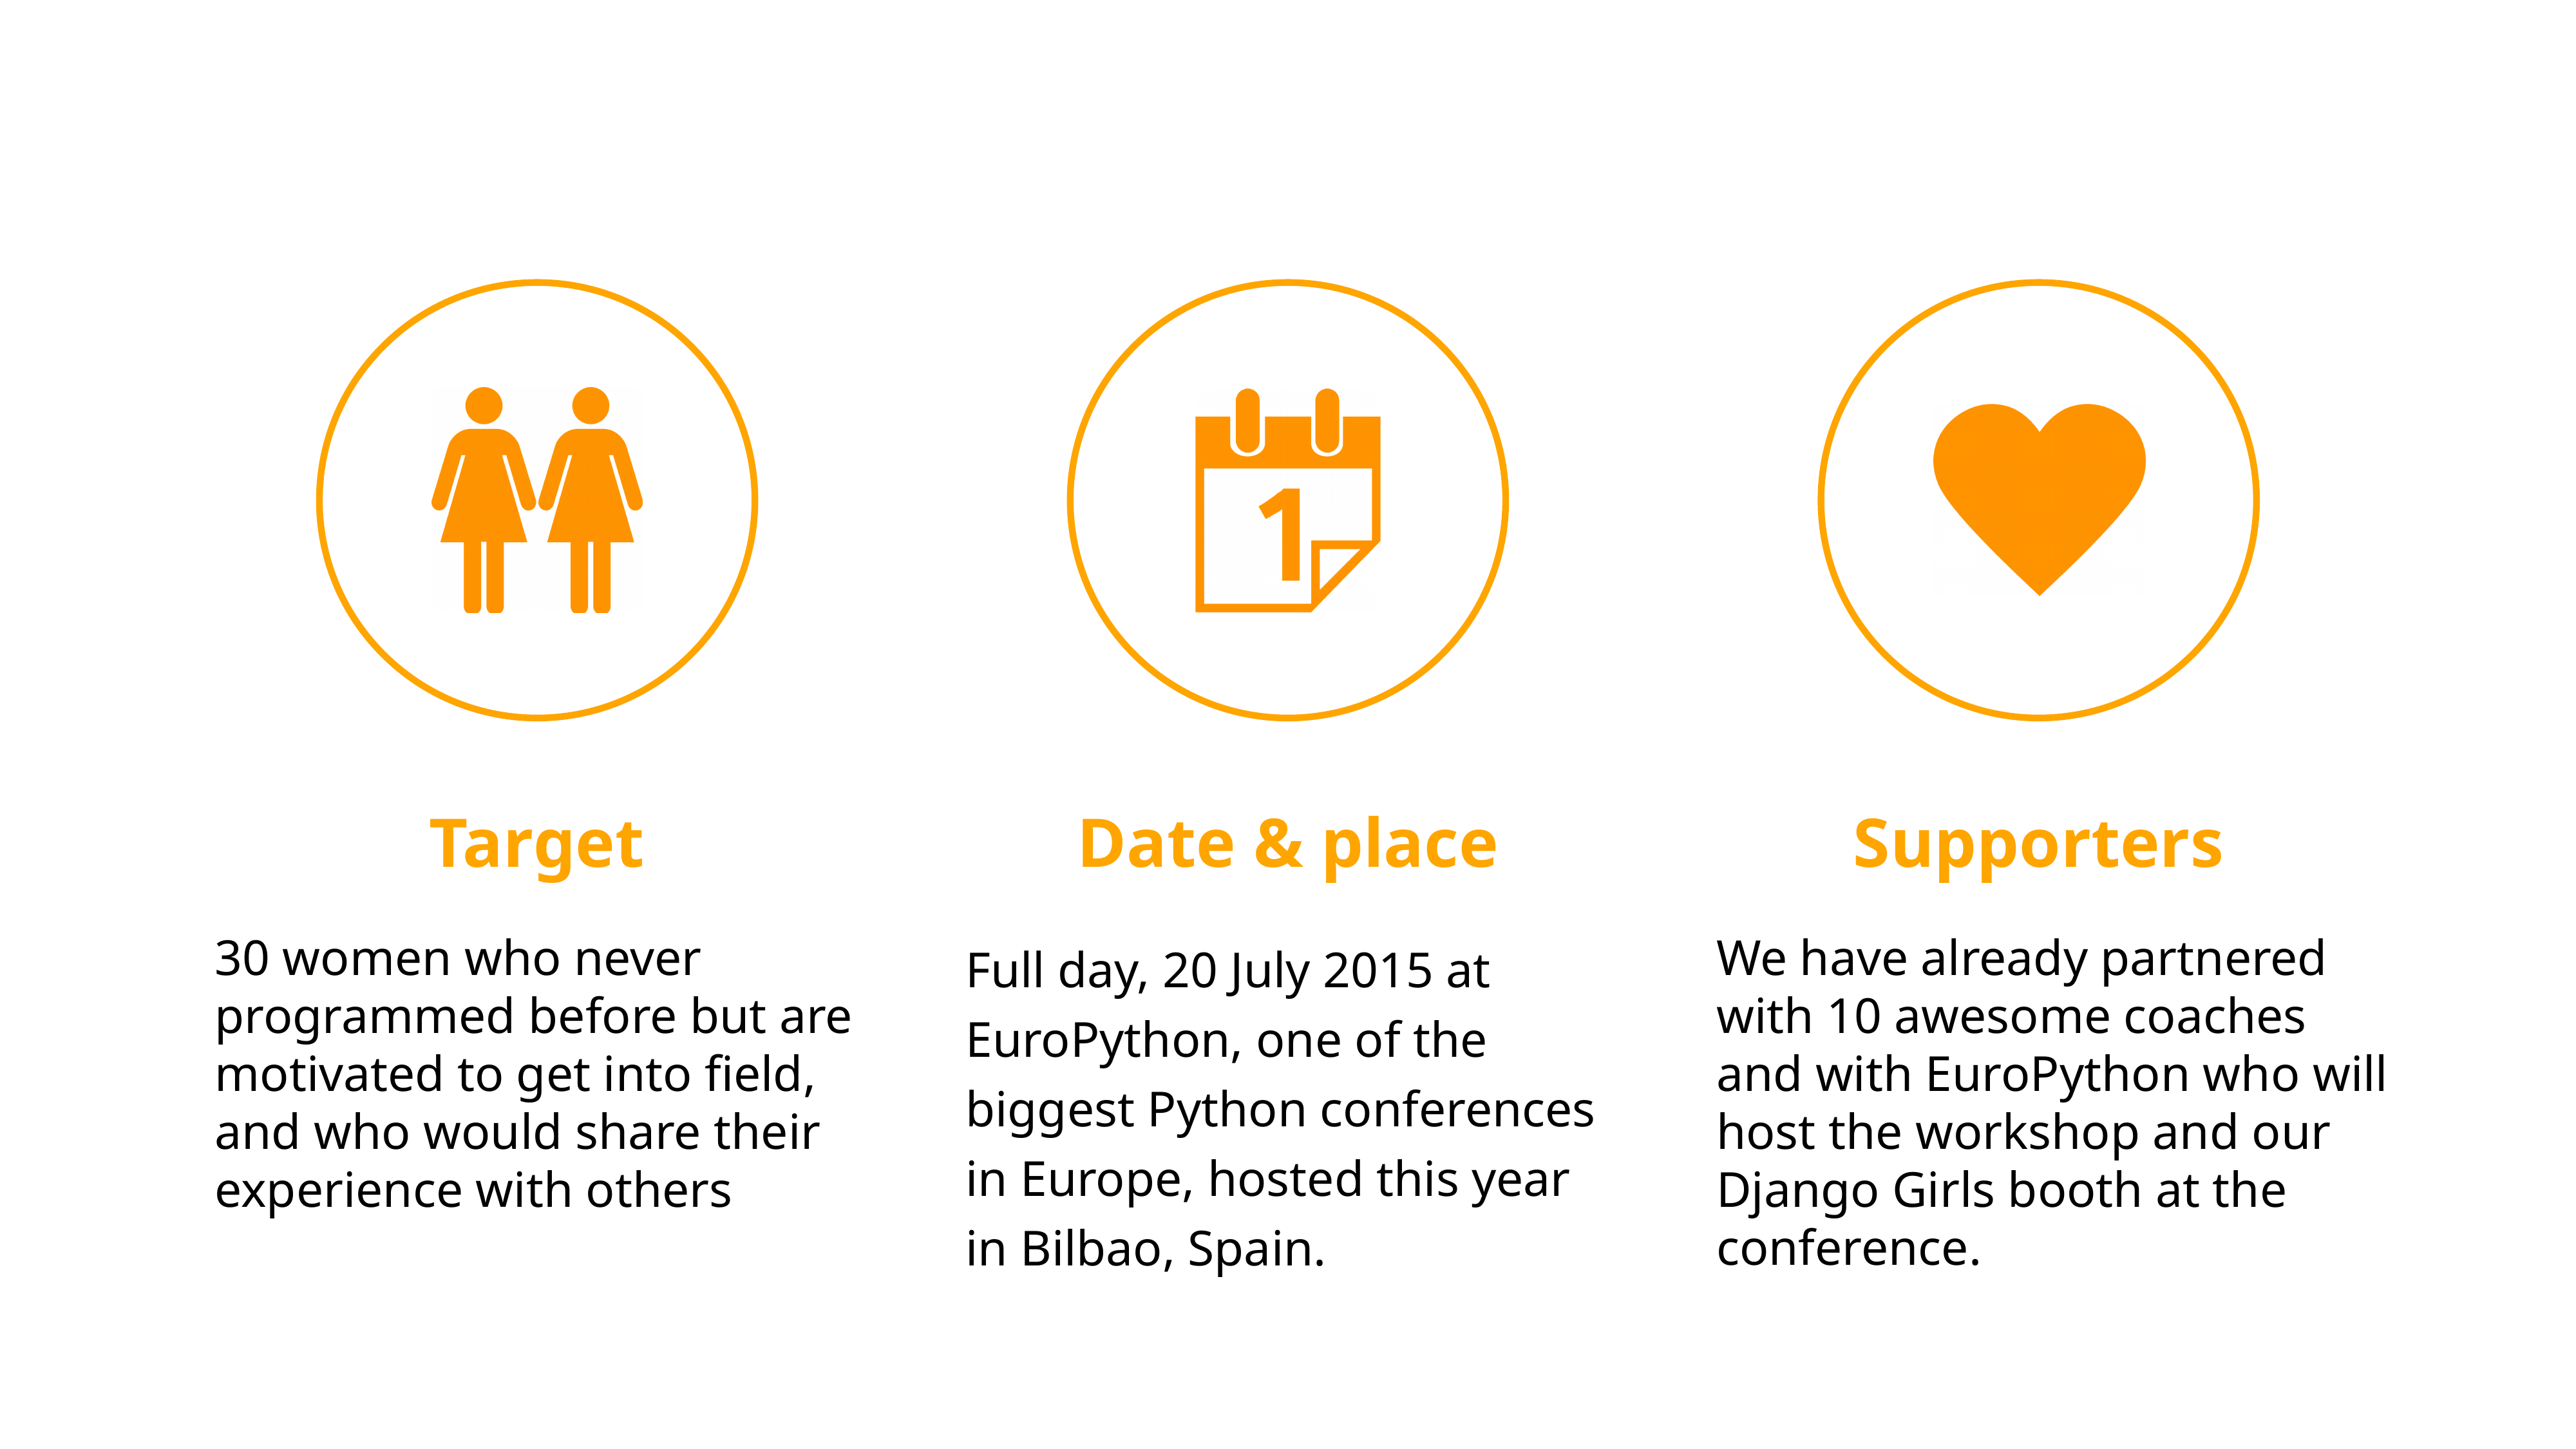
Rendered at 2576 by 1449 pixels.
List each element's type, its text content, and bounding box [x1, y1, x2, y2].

picture [431, 387, 643, 614]
text_box 30 women who never programmed before but are motivated to get into field, and who would share their experience with others [214, 927, 860, 1217]
text_box Full day, 20 July 2015 at EuroPython, one of the biggest Python conferences in Europe, hosted this year in Bilbao, Spain. [965, 927, 1611, 1276]
text_box Target [424, 794, 650, 886]
picture [1933, 404, 2146, 596]
text_box We have already partnered with 10 awesome coaches and with EuroPython who will host the workshop and our Django Girls booth at the conference. [1716, 927, 2400, 1275]
picture [1195, 388, 1381, 612]
text_box Date & place [1072, 794, 1504, 886]
text_box Supporters [1848, 794, 2230, 886]
